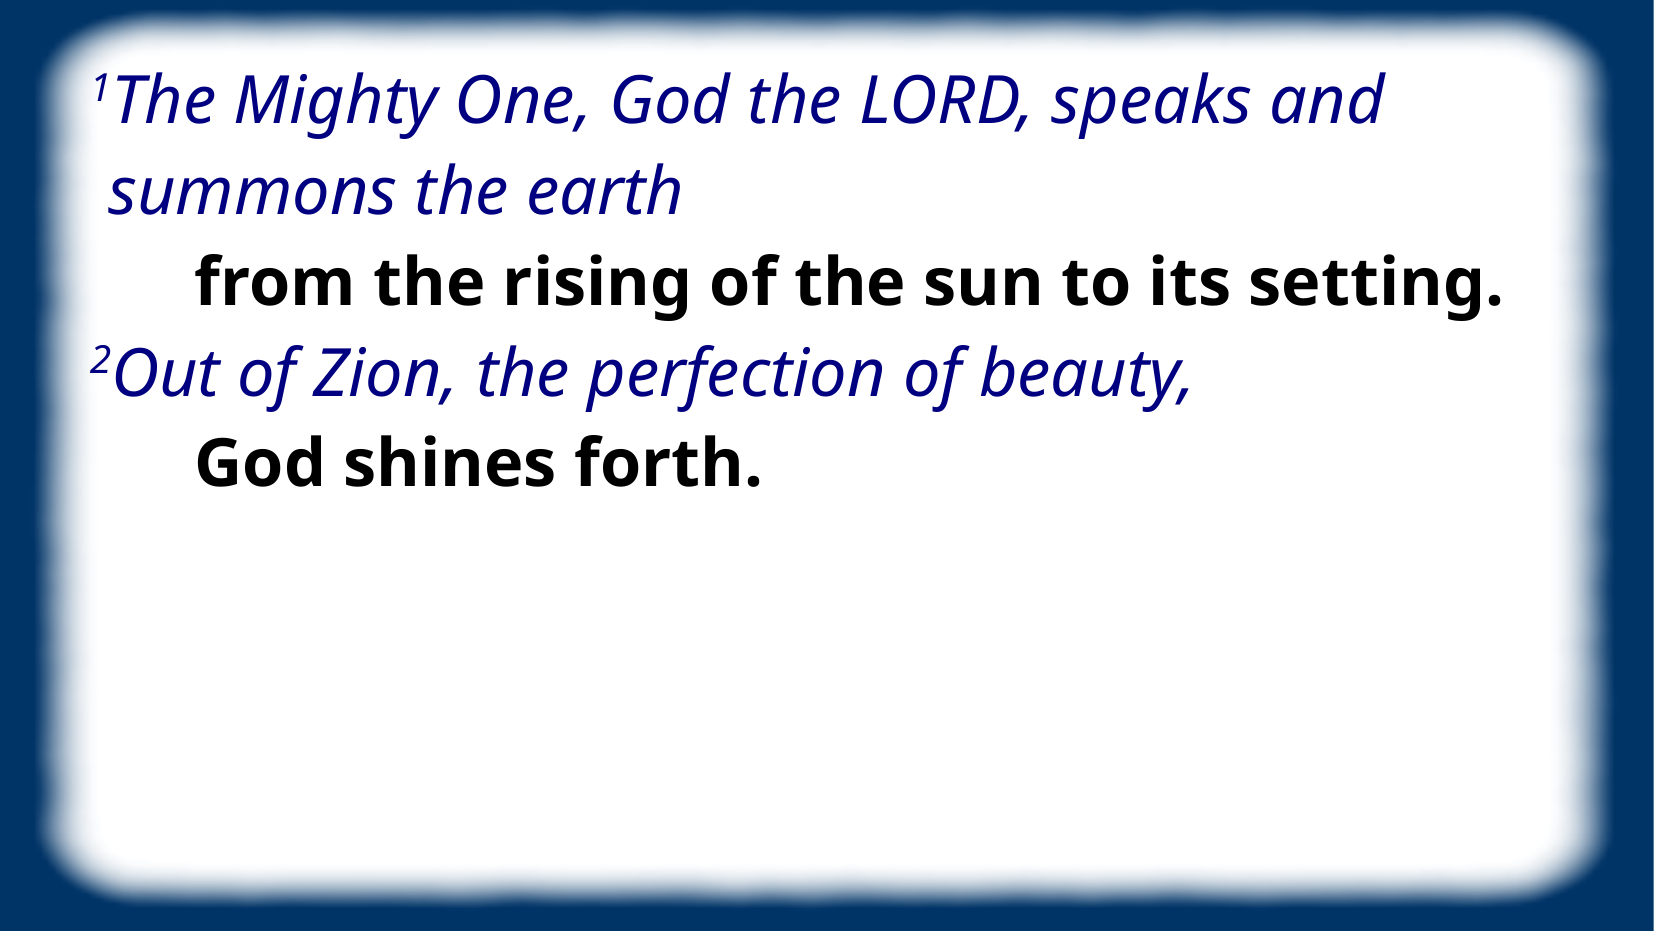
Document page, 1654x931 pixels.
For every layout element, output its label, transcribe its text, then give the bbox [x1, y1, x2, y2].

picture [0, 0, 1654, 931]
text_box 1The Mighty One, God the LORD, speaks and summons the earth from the rising of the sun to its setting. 2Out of Zion, the perfection of beauty, God shines forth. [75, 45, 1576, 504]
